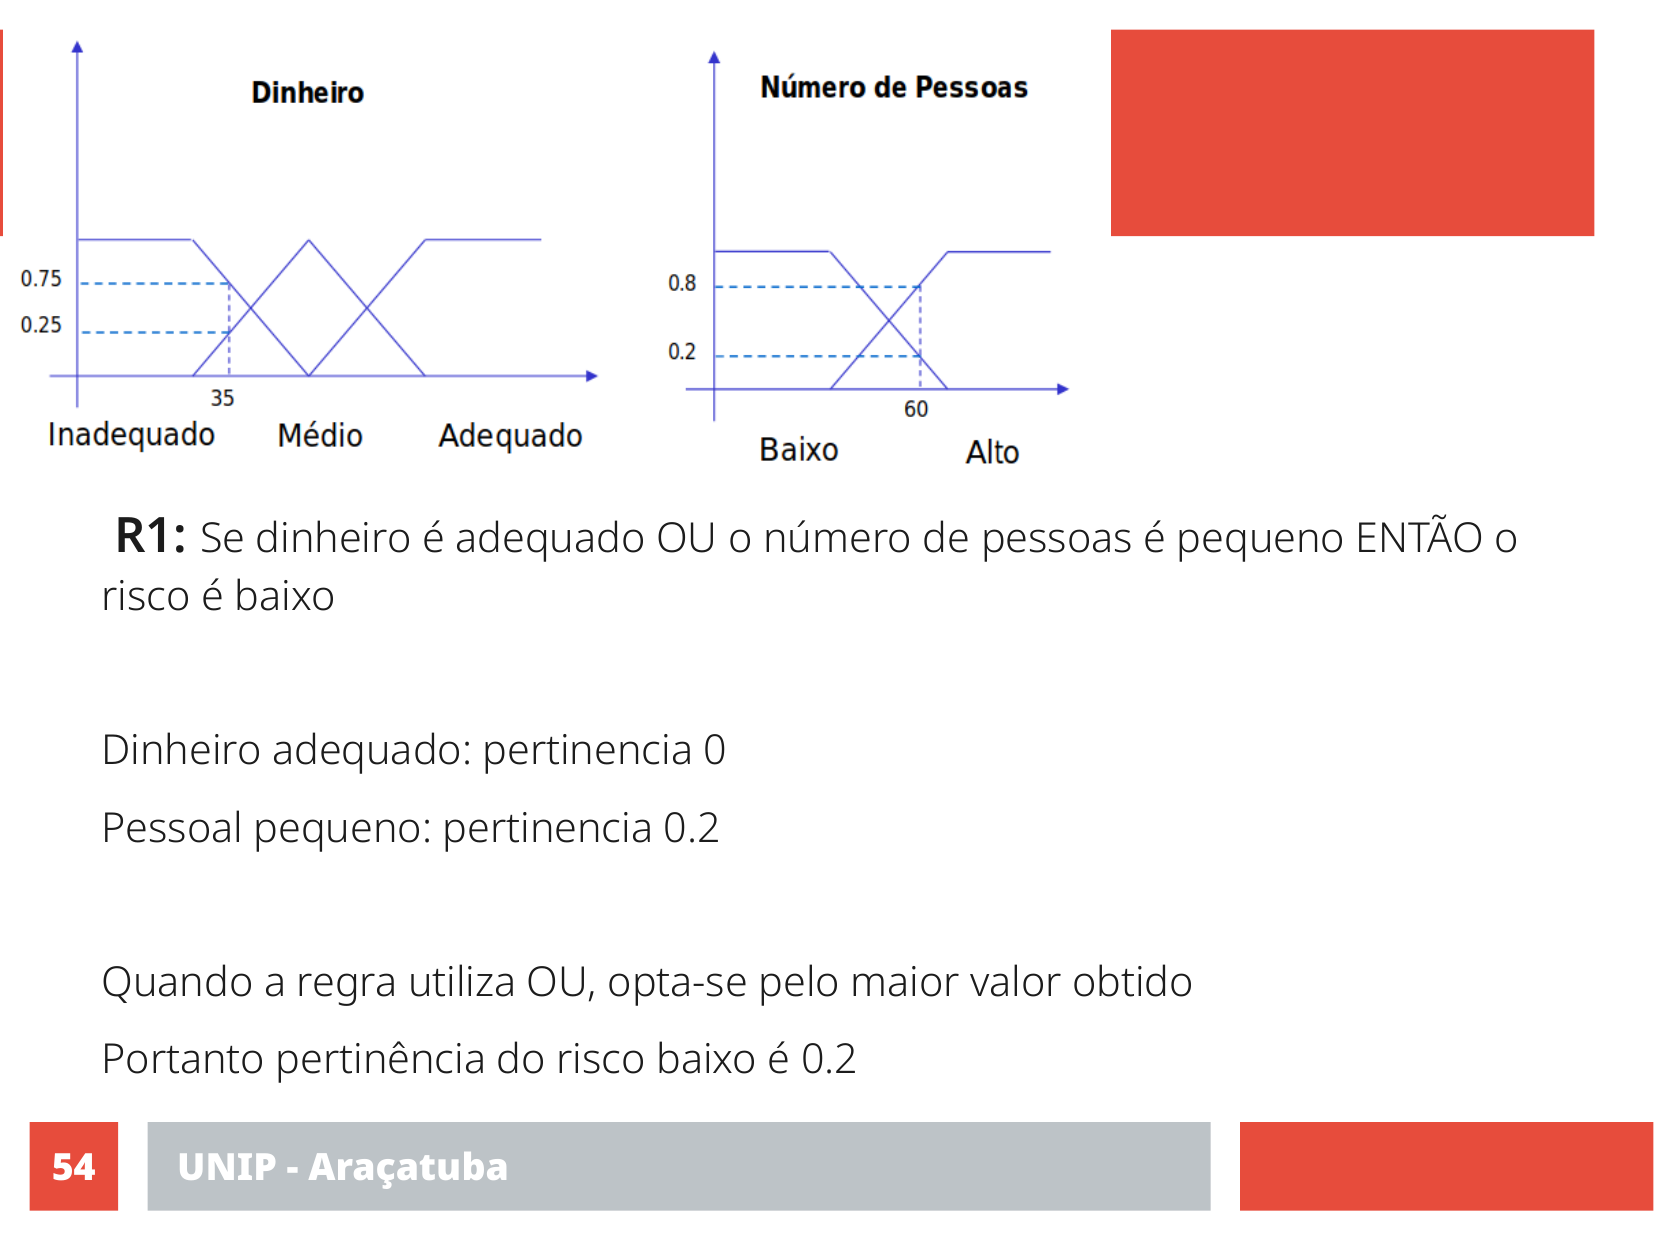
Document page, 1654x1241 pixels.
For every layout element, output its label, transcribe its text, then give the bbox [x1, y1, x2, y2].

picture [3, 0, 1111, 491]
list R1: Se dinheiro é adequado OU o número de pessoas é pequeno ENTÃO o risco é baixo Dinheiro adequado: pertinencia 0 Pessoal pequeno: pertinencia 0.2 Quando a regra utiliza OU, opta-se pelo maior valor obtido Portanto pertinência do risco baixo é 0.2 [59, 324, 1565, 1093]
